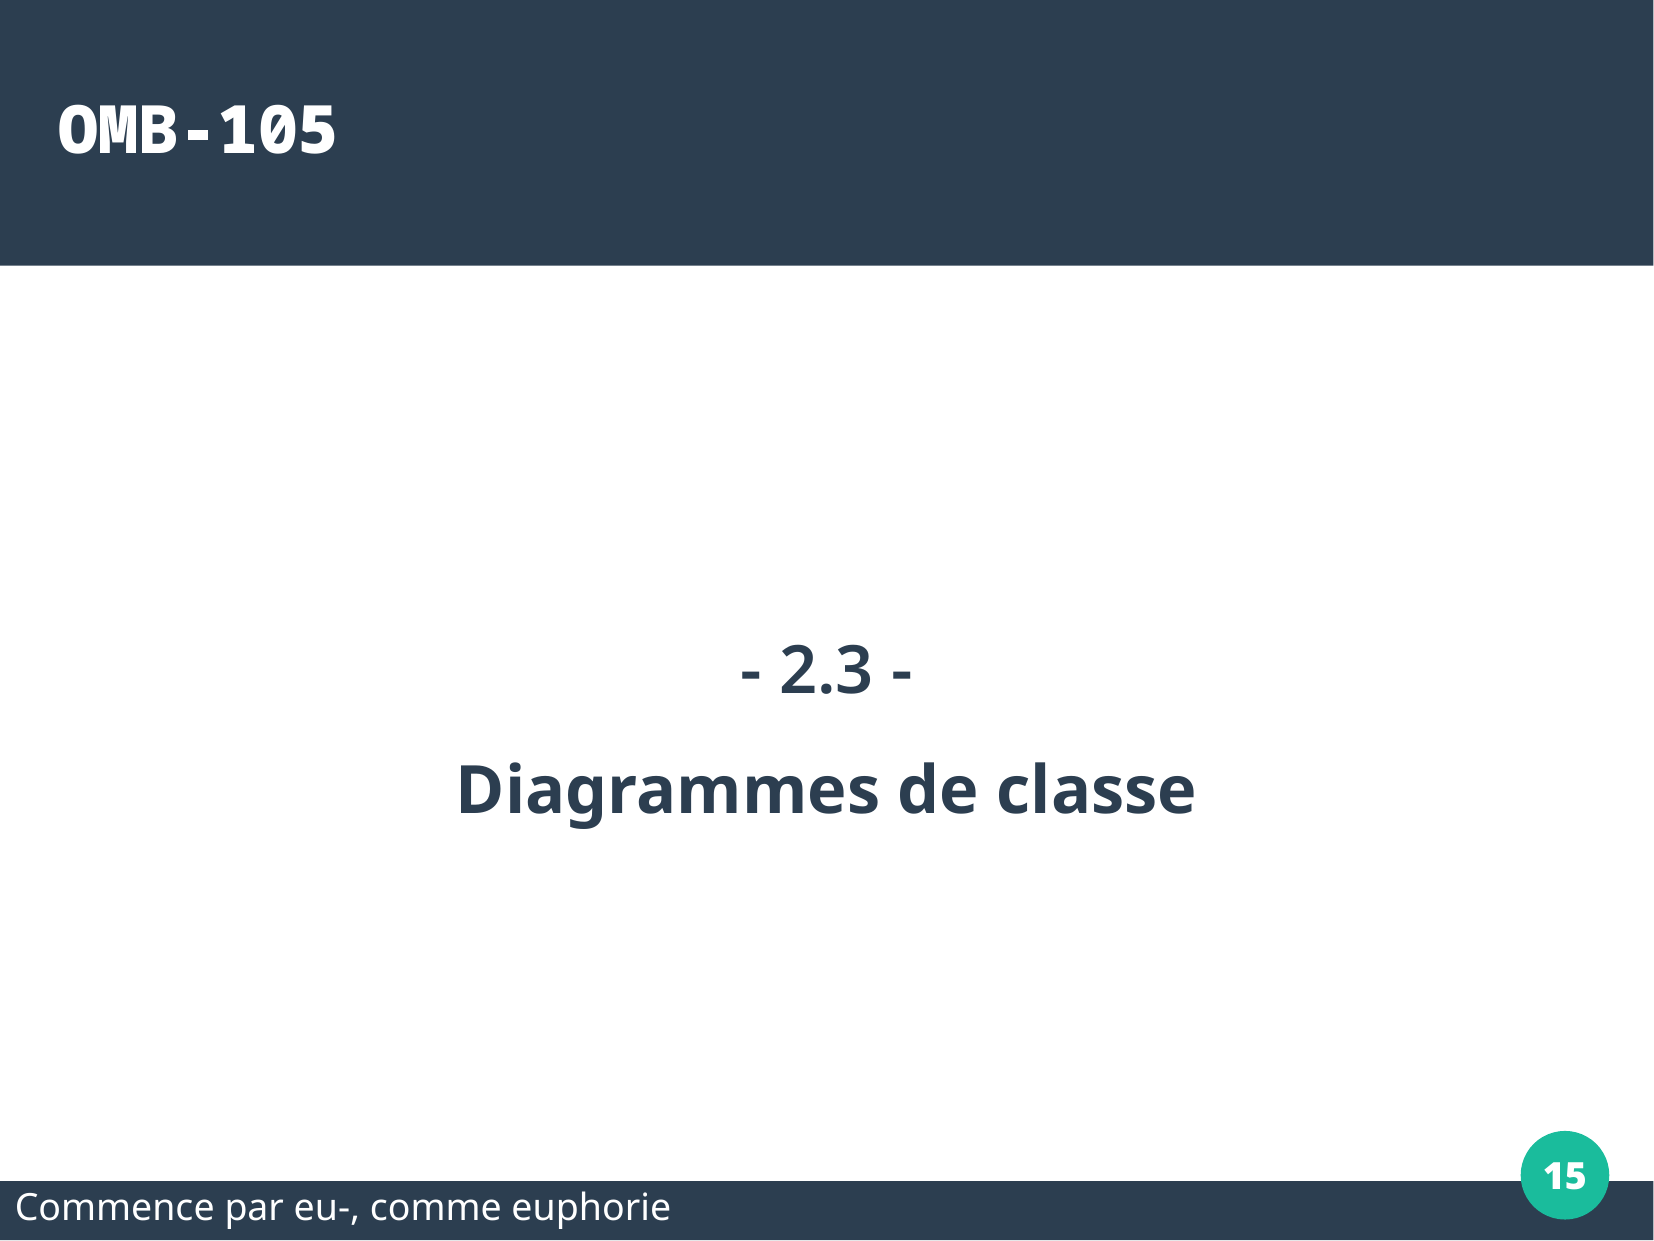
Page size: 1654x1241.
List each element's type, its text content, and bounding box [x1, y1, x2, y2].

list - 2.3 - Diagrammes de classe [0, 270, 1654, 1186]
title OMB-105 [59, 49, 1595, 207]
text_box Commence par eu-, comme euphorie [0, 1173, 1501, 1241]
